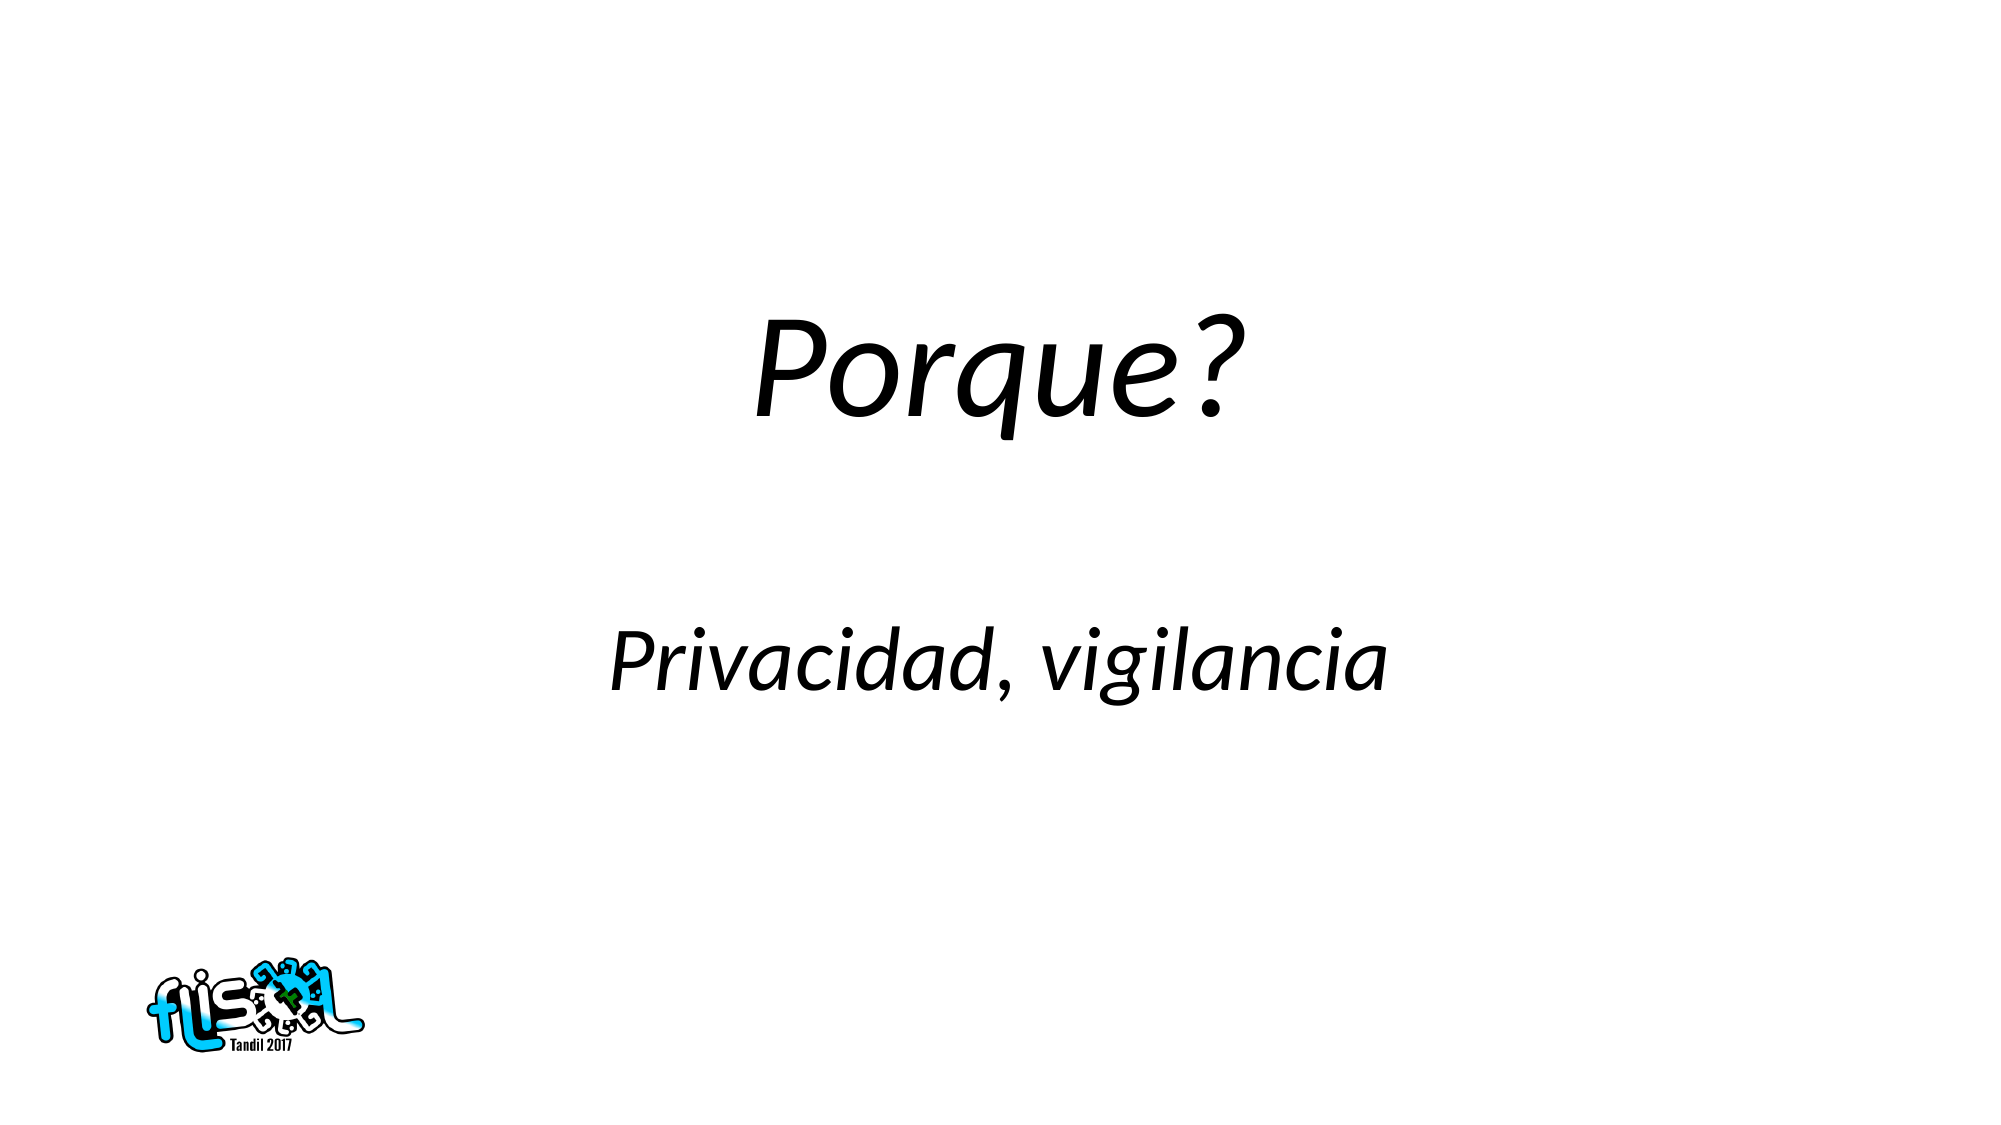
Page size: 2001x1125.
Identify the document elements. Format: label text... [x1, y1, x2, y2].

title Porque? Privacidad, vigilancia [137, 270, 1863, 728]
picture [30, 914, 481, 1096]
